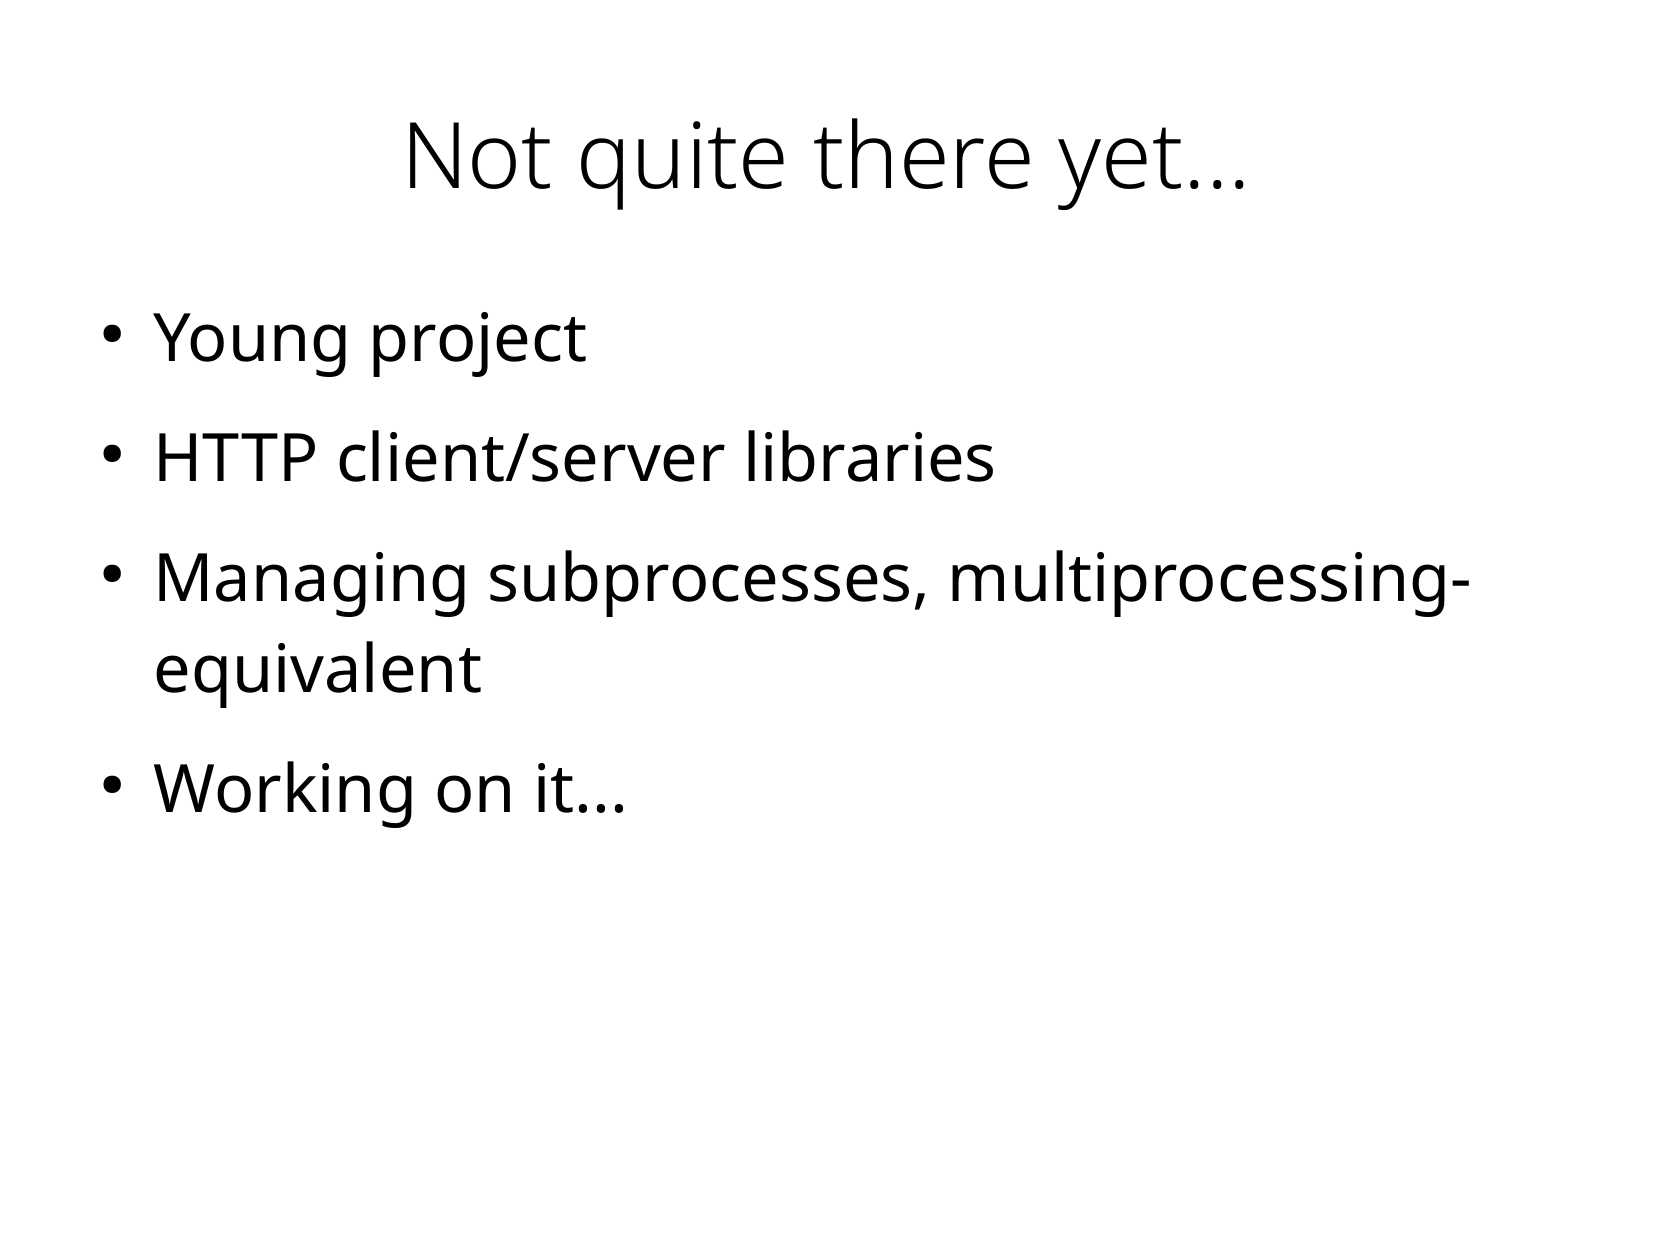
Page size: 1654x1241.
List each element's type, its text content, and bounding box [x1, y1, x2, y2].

list Young project HTTP client/server libraries Managing subprocesses, multiprocessing-equivalent Working on it... [82, 290, 1571, 1010]
title Not quite there yet... [82, 49, 1571, 257]
